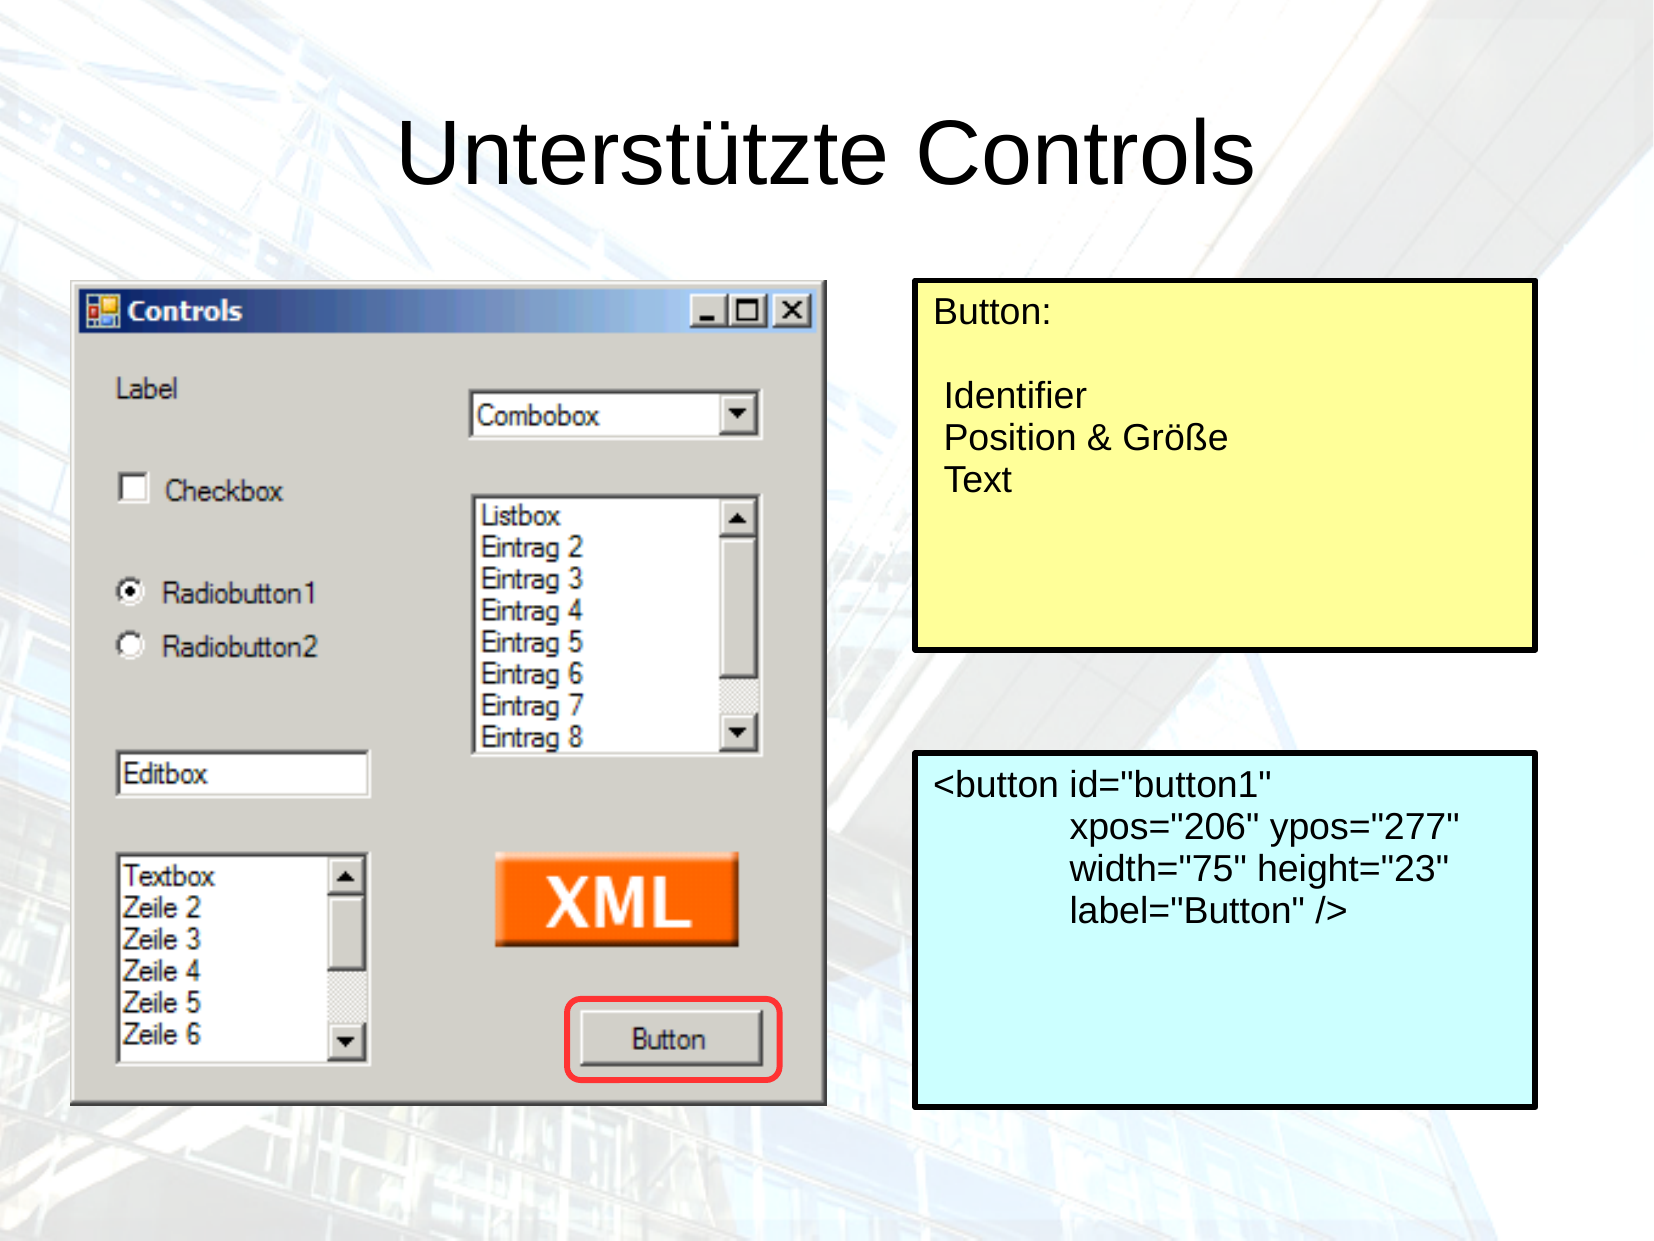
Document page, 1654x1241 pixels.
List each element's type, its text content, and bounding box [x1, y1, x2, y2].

text_box <button id="button1" xpos="206" ypos="277" width="75" height="23" label="Button" /> [915, 752, 1536, 1108]
picture [0, 0, 1654, 1241]
title Unterstützte Controls [82, 56, 1571, 250]
text_box Button: Identifier Position & Größe Text [915, 280, 1536, 650]
